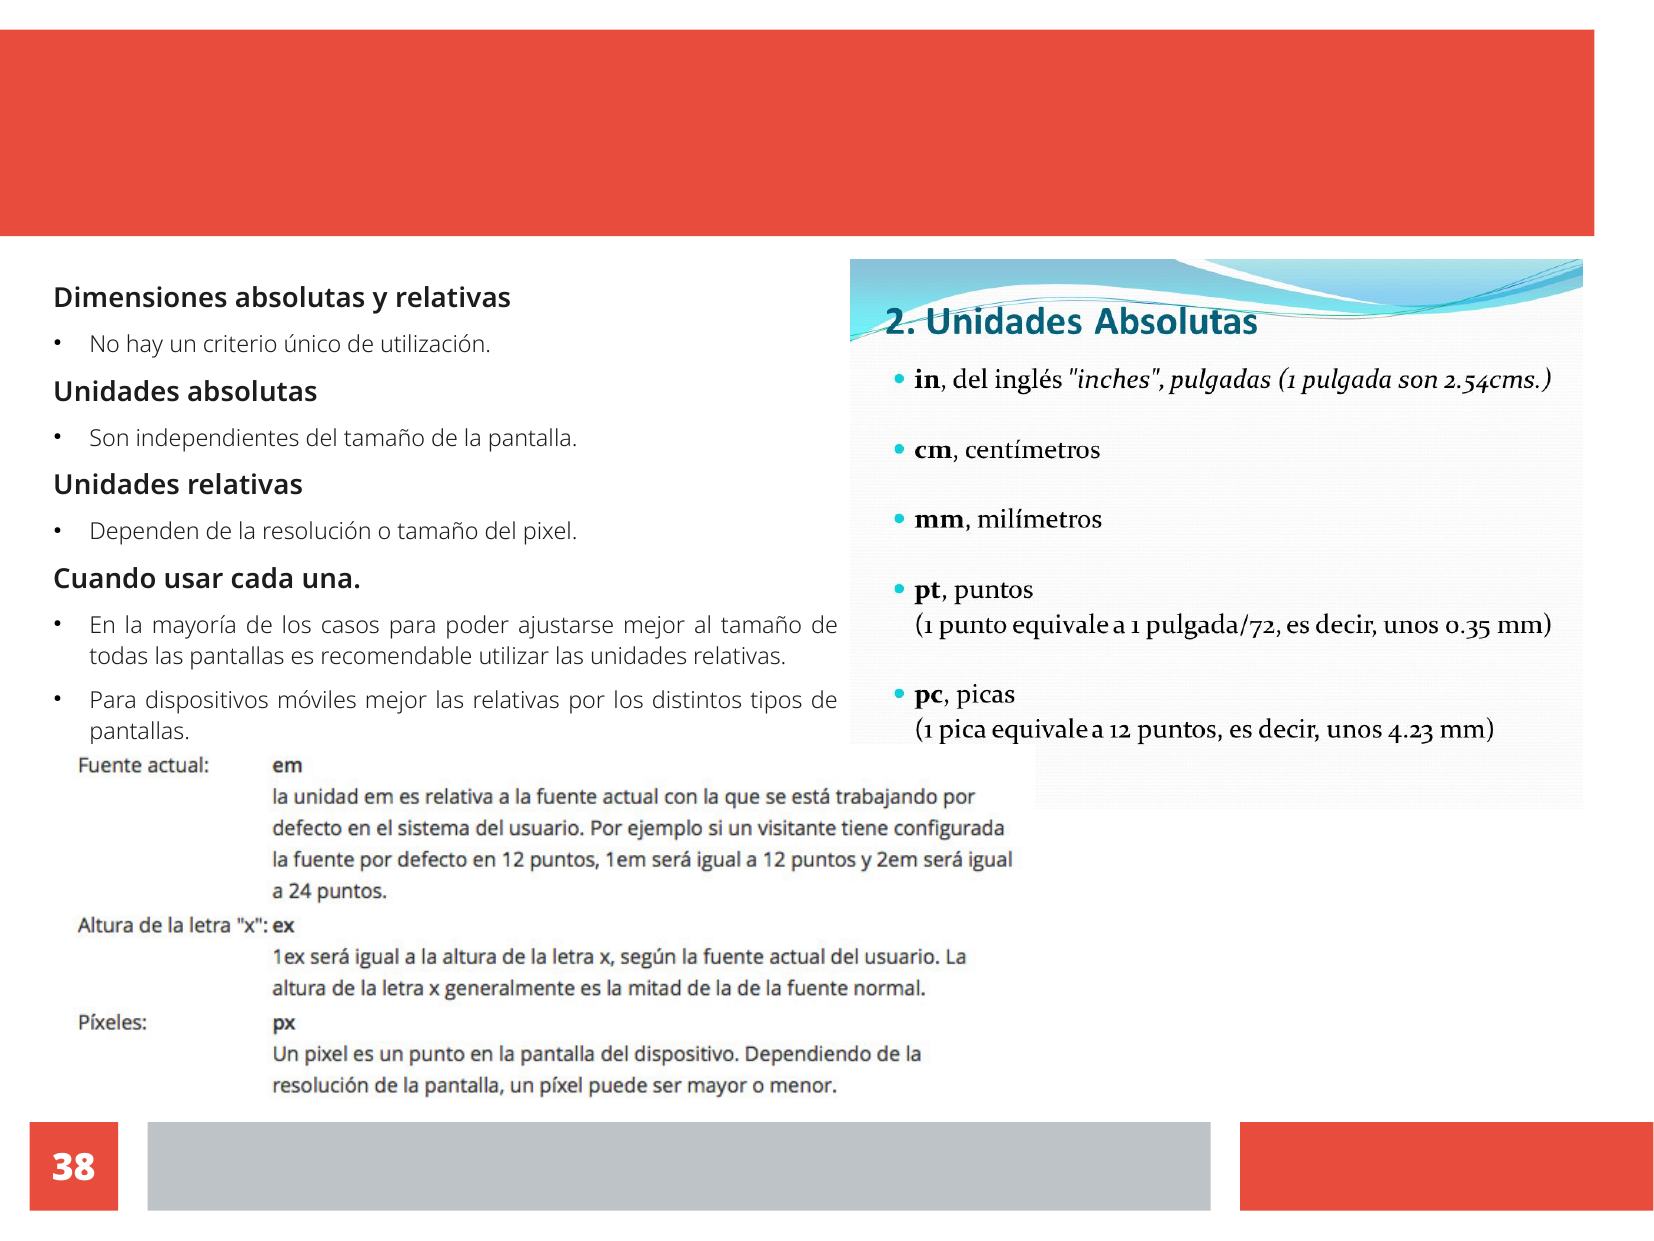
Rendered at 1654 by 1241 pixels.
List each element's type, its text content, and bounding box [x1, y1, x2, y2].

list Dimensiones absolutas y relativas No hay un criterio único de utilización. Unidades absolutas Son independientes del tamaño de la pantalla. Unidades relativas Dependen de la resolución o tamaño del pixel. Cuando usar cada una. En la mayoría de los casos para poder ajustarse mejor al tamaño de todas las pantallas es recomendable utilizar las unidades relativas. Para dispositivos móviles mejor las relativas por los distintos tipos de pantallas. [53, 277, 839, 744]
picture [50, 259, 1583, 1107]
